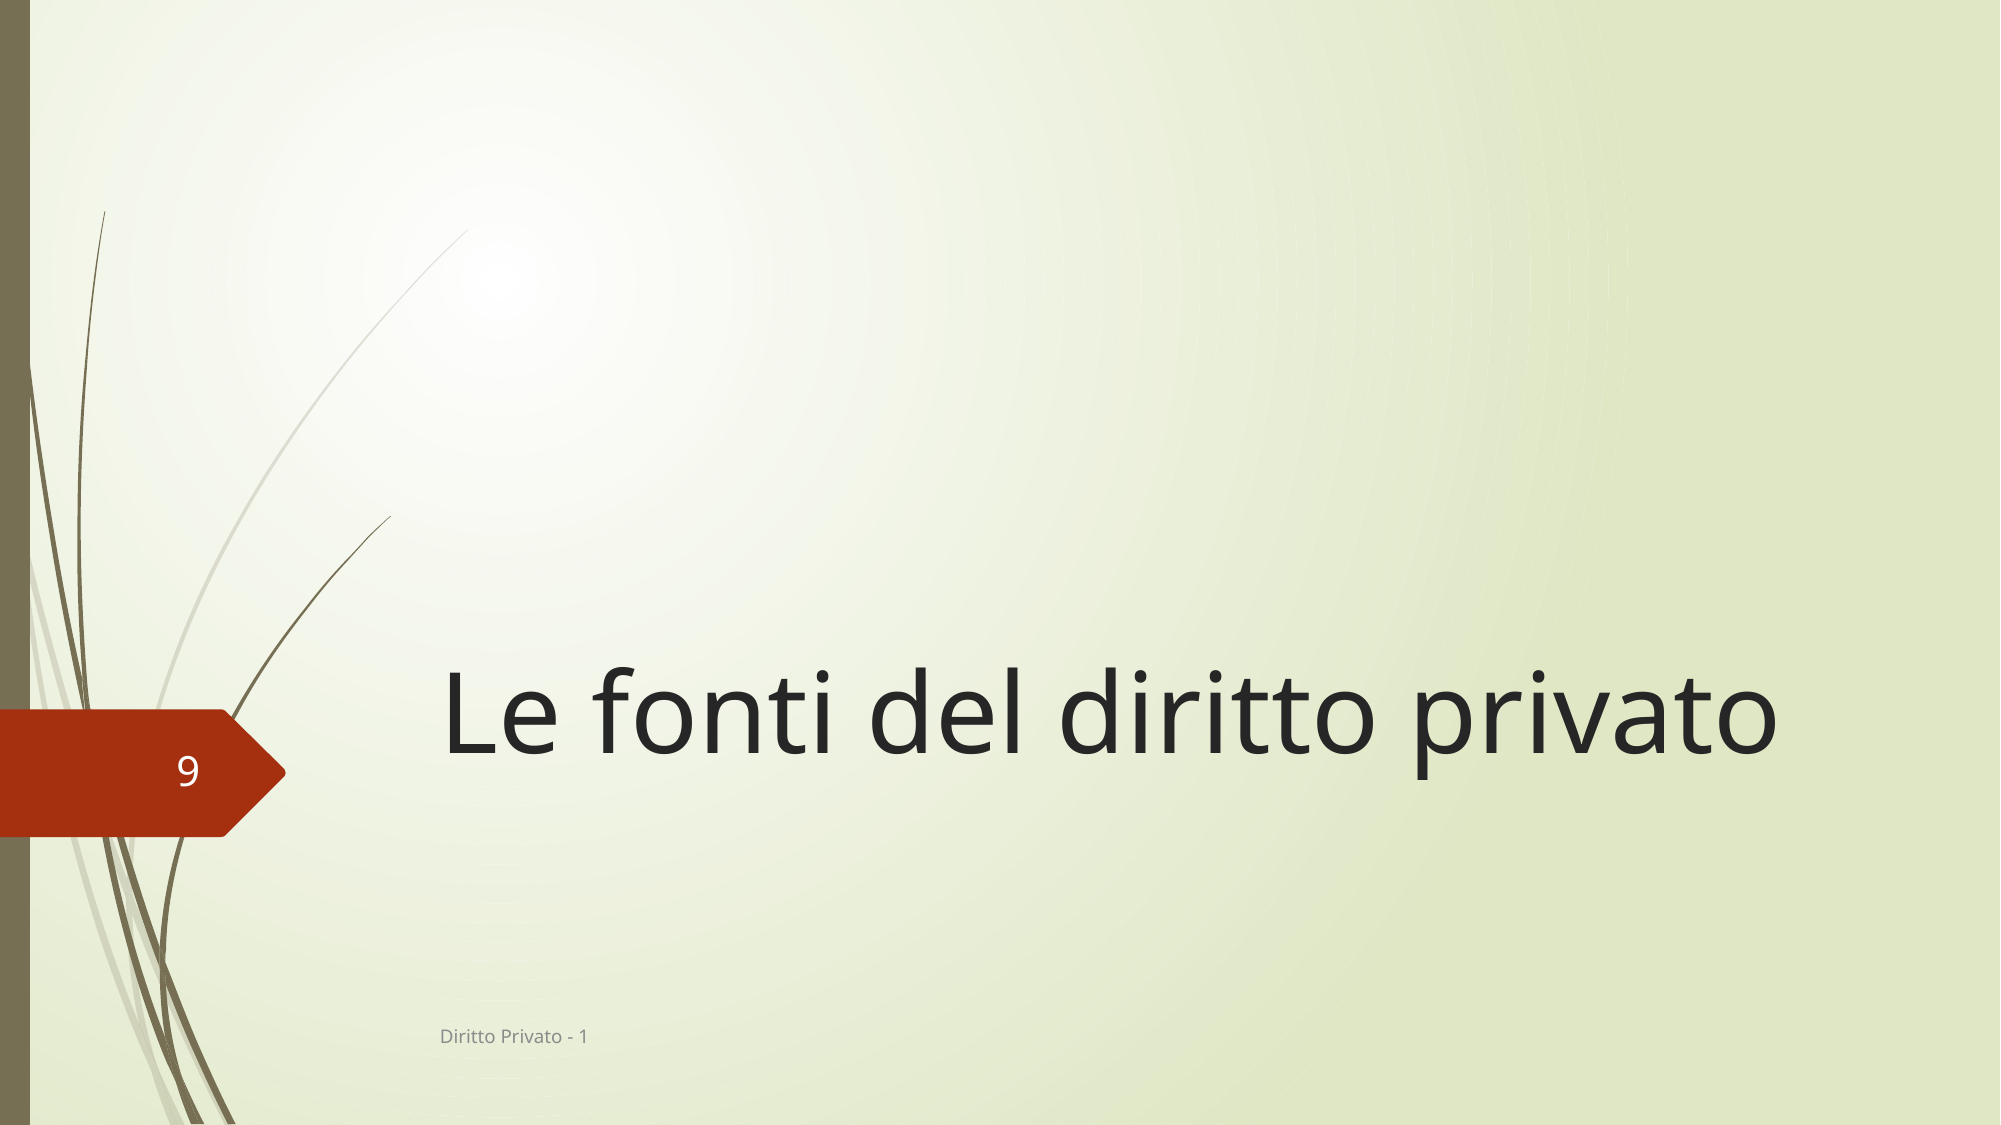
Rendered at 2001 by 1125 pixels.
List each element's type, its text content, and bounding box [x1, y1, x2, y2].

footer Diritto Privato - 1 [424, 1006, 1675, 1067]
slide_number <numero> [87, 743, 216, 803]
title Le fonti del diritto privato [424, 412, 1888, 784]
